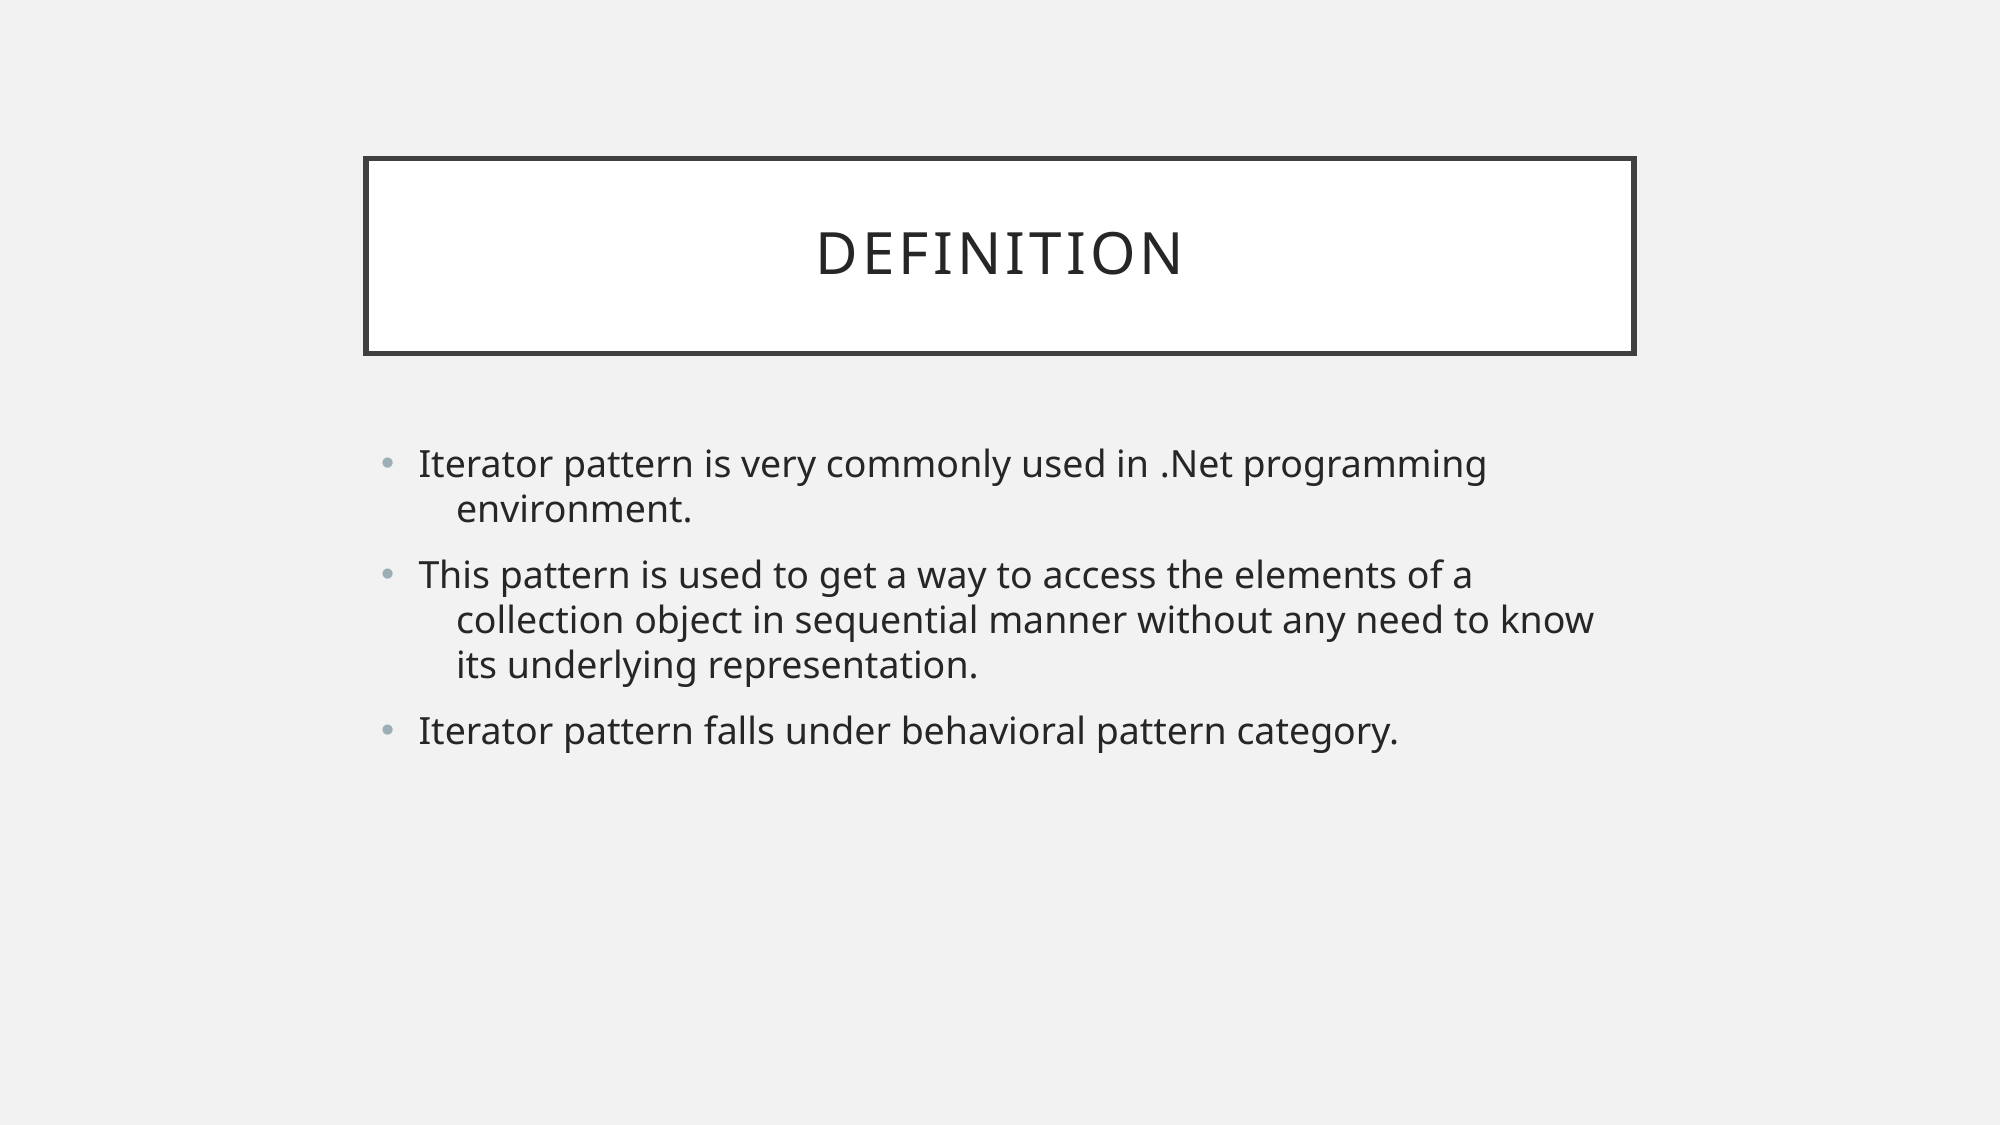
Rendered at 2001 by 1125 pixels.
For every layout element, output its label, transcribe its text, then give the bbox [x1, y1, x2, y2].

list Iterator pattern is very commonly used in .Net programming environment. This pattern is used to get a way to access the elements of a collection object in sequential manner without any need to know its underlying representation. Iterator pattern falls under behavioral pattern category. [366, 432, 1634, 942]
title definition [366, 158, 1634, 354]
